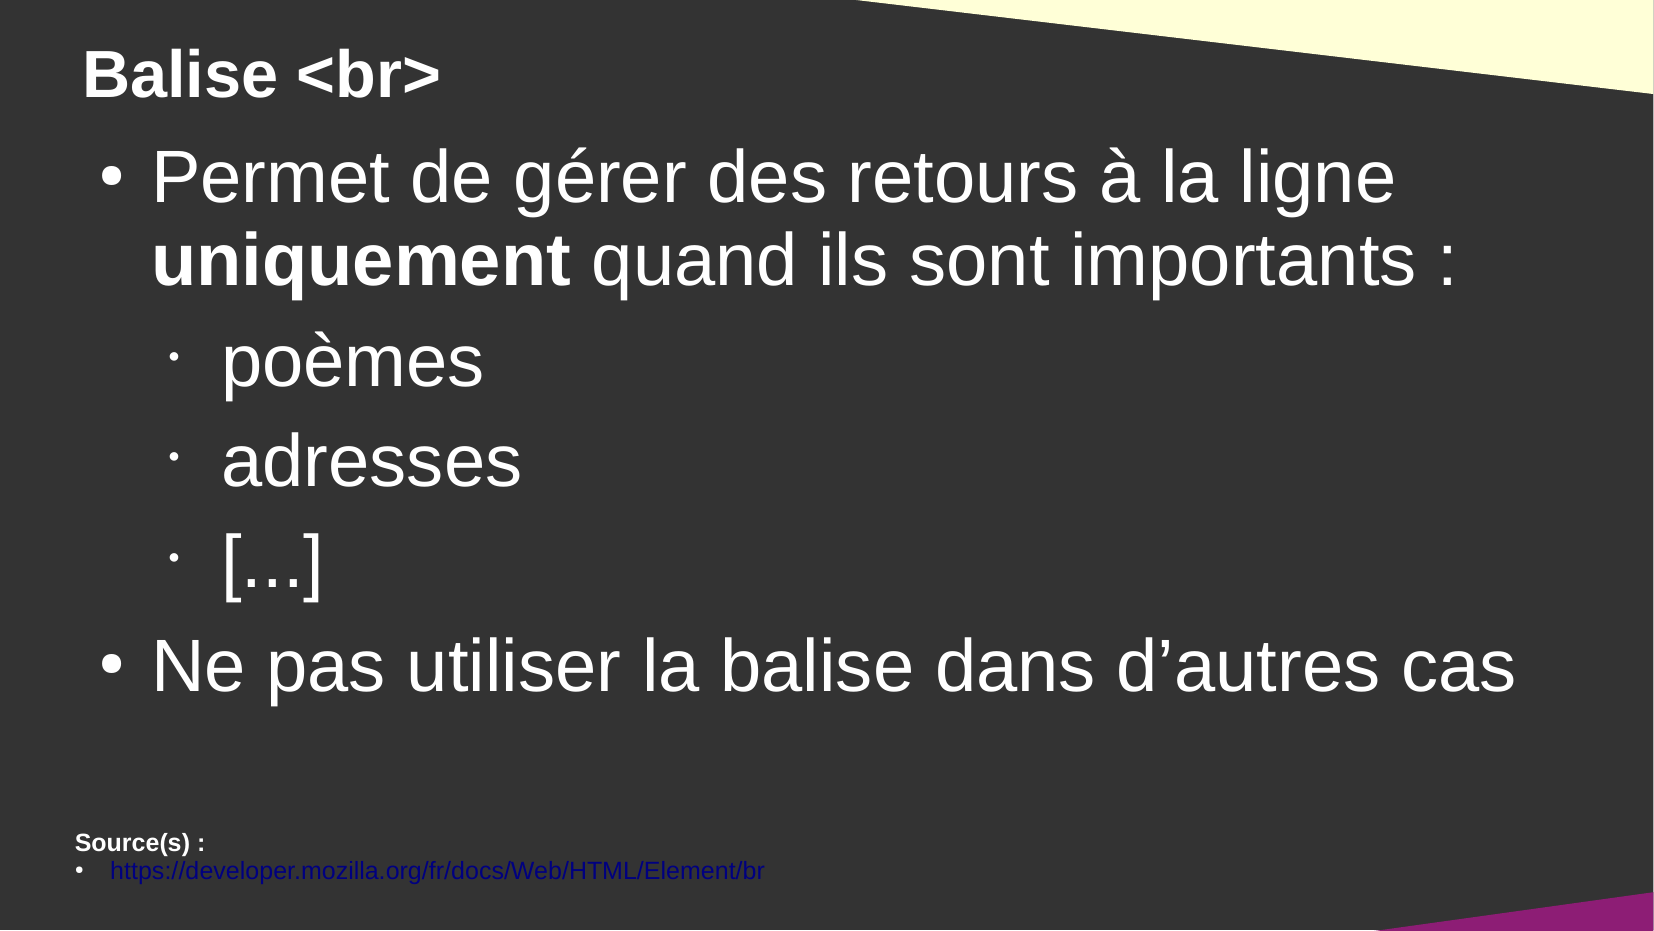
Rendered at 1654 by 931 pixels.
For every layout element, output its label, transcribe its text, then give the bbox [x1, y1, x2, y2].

list Permet de gérer des retours à la ligne uniquement quand ils sont importants : poèmes adresses [...] Ne pas utiliser la balise dans d’autres cas [80, 135, 1620, 709]
text_box [856, 0, 1654, 95]
text_box [1374, 892, 1654, 931]
title Balise <br> [82, 37, 1571, 112]
text_box Source(s) : https://developer.mozilla.org/fr/docs/Web/HTML/Element/br [59, 821, 1546, 931]
